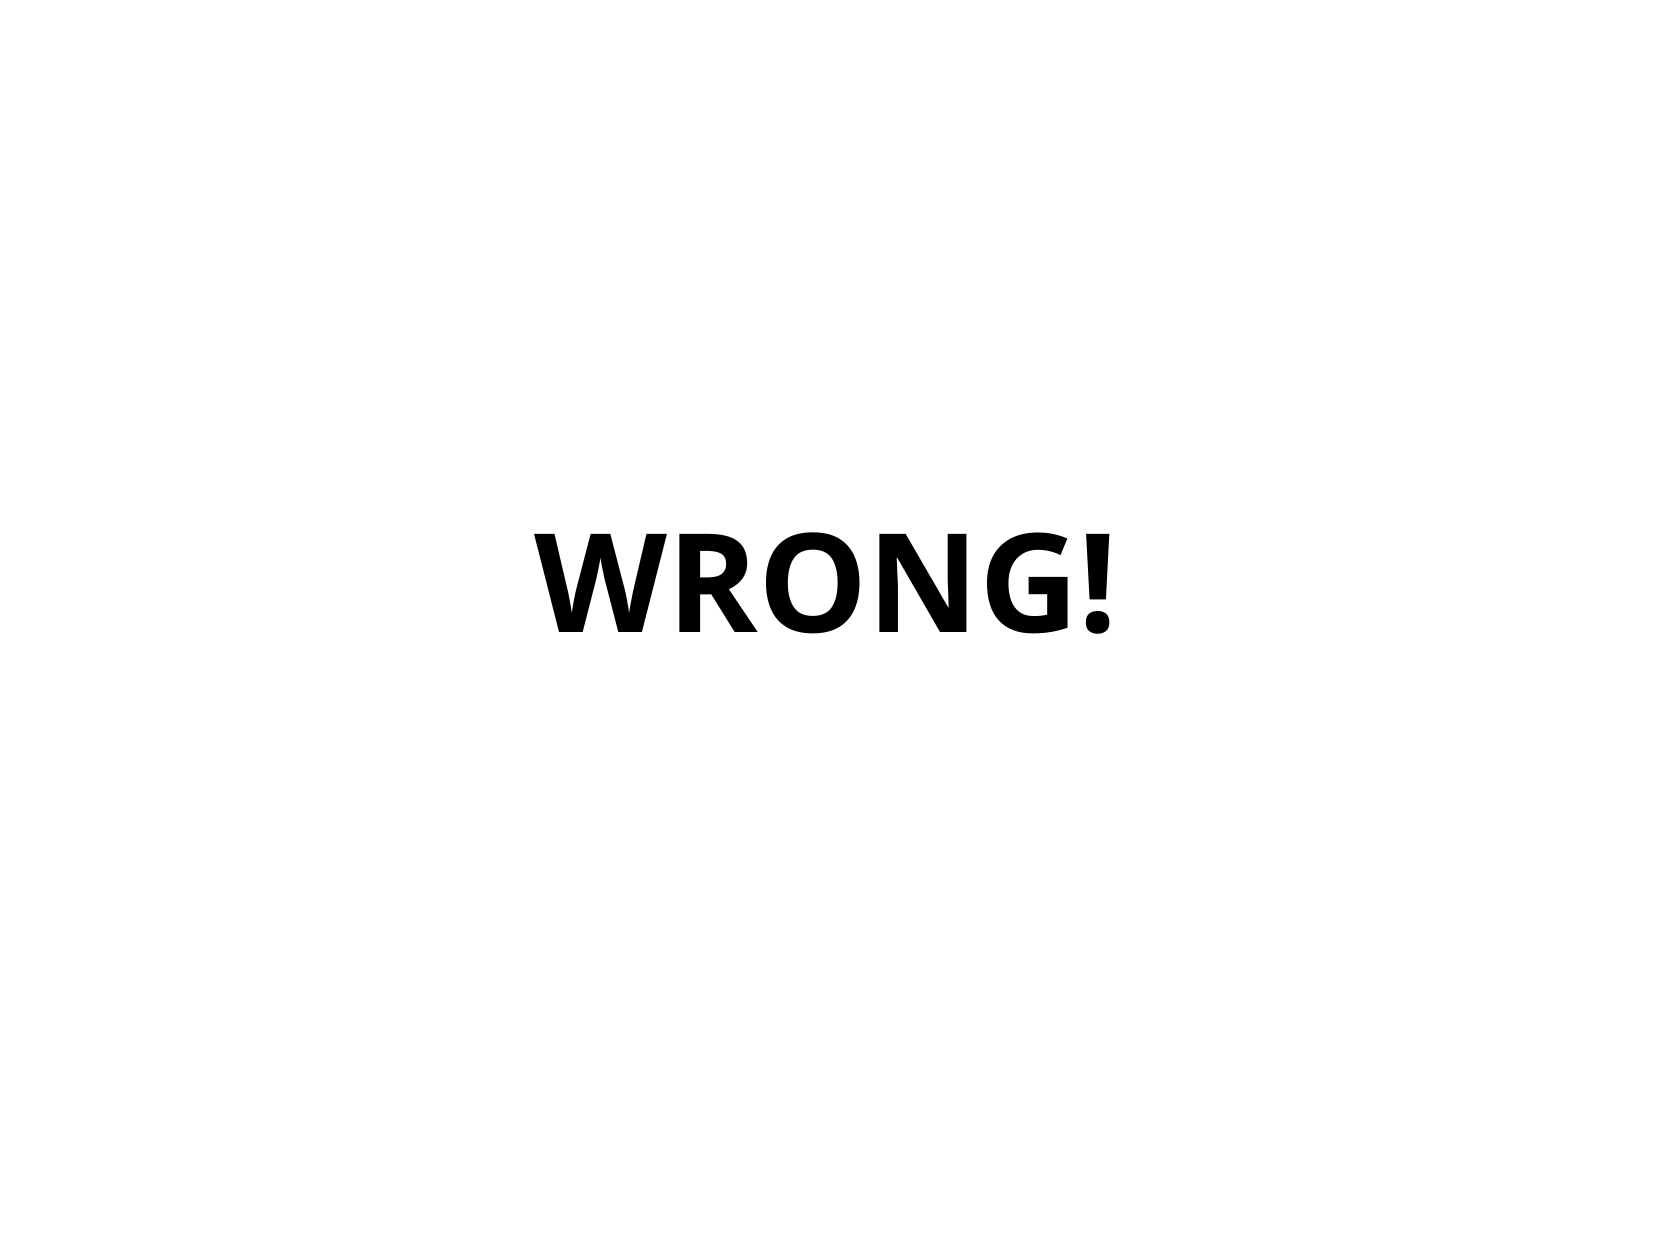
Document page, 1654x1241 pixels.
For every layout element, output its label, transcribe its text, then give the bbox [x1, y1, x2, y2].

subtitle WRONG! [82, 49, 1571, 1109]
